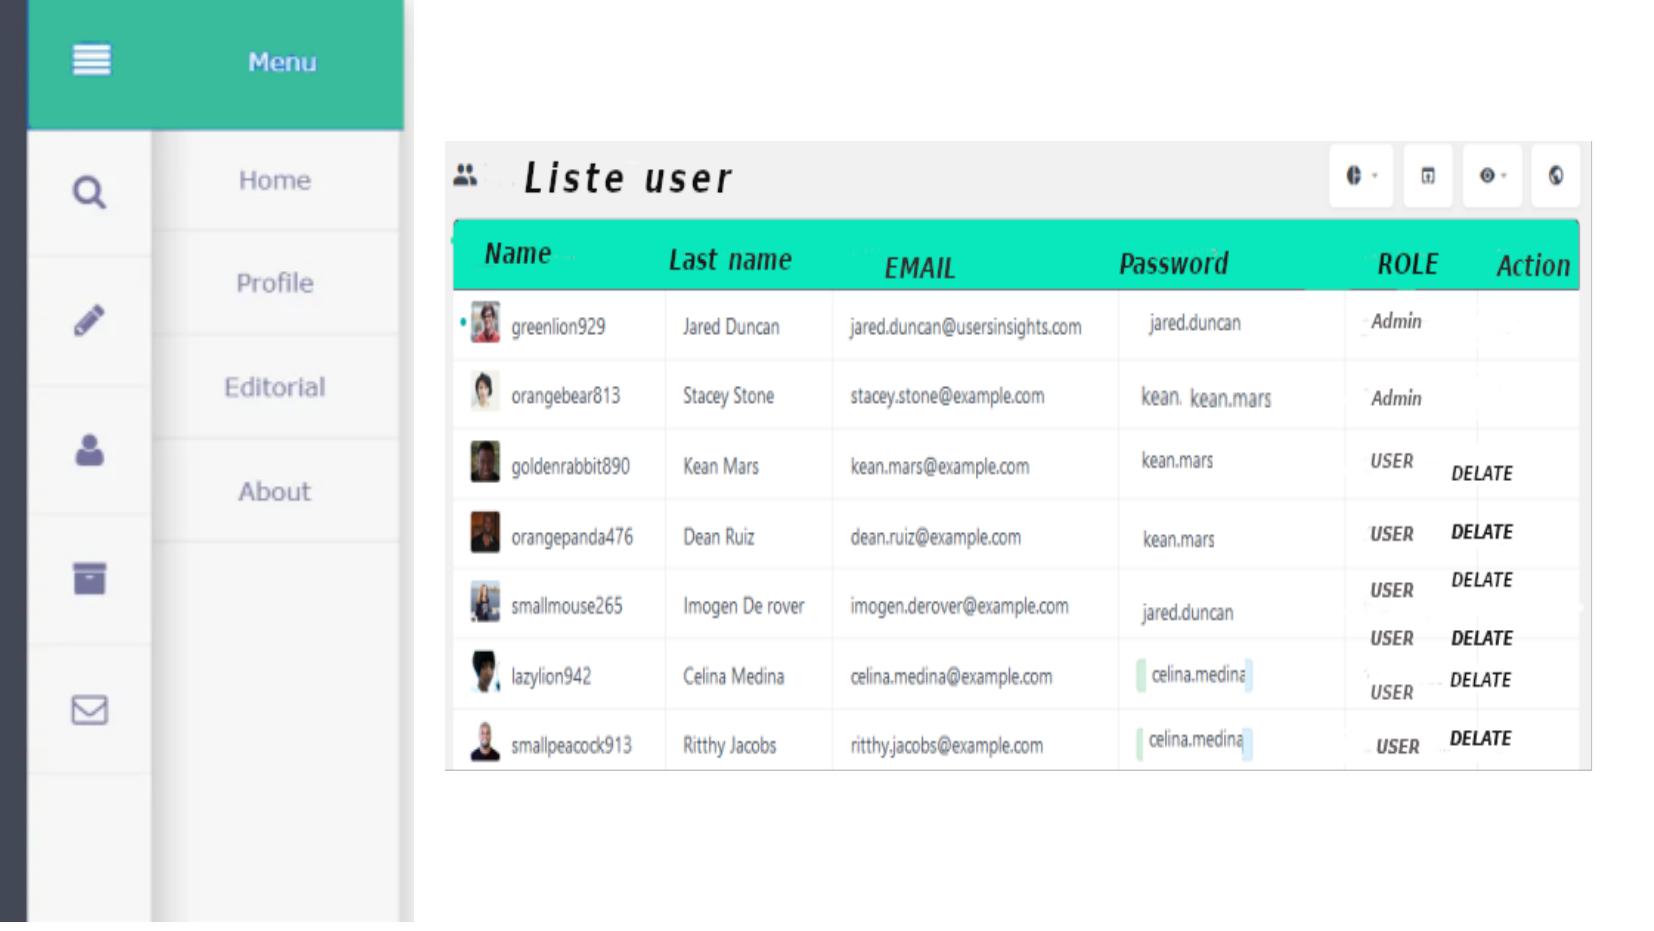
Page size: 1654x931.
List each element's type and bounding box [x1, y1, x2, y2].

picture [445, 141, 1595, 775]
picture [0, 0, 414, 922]
